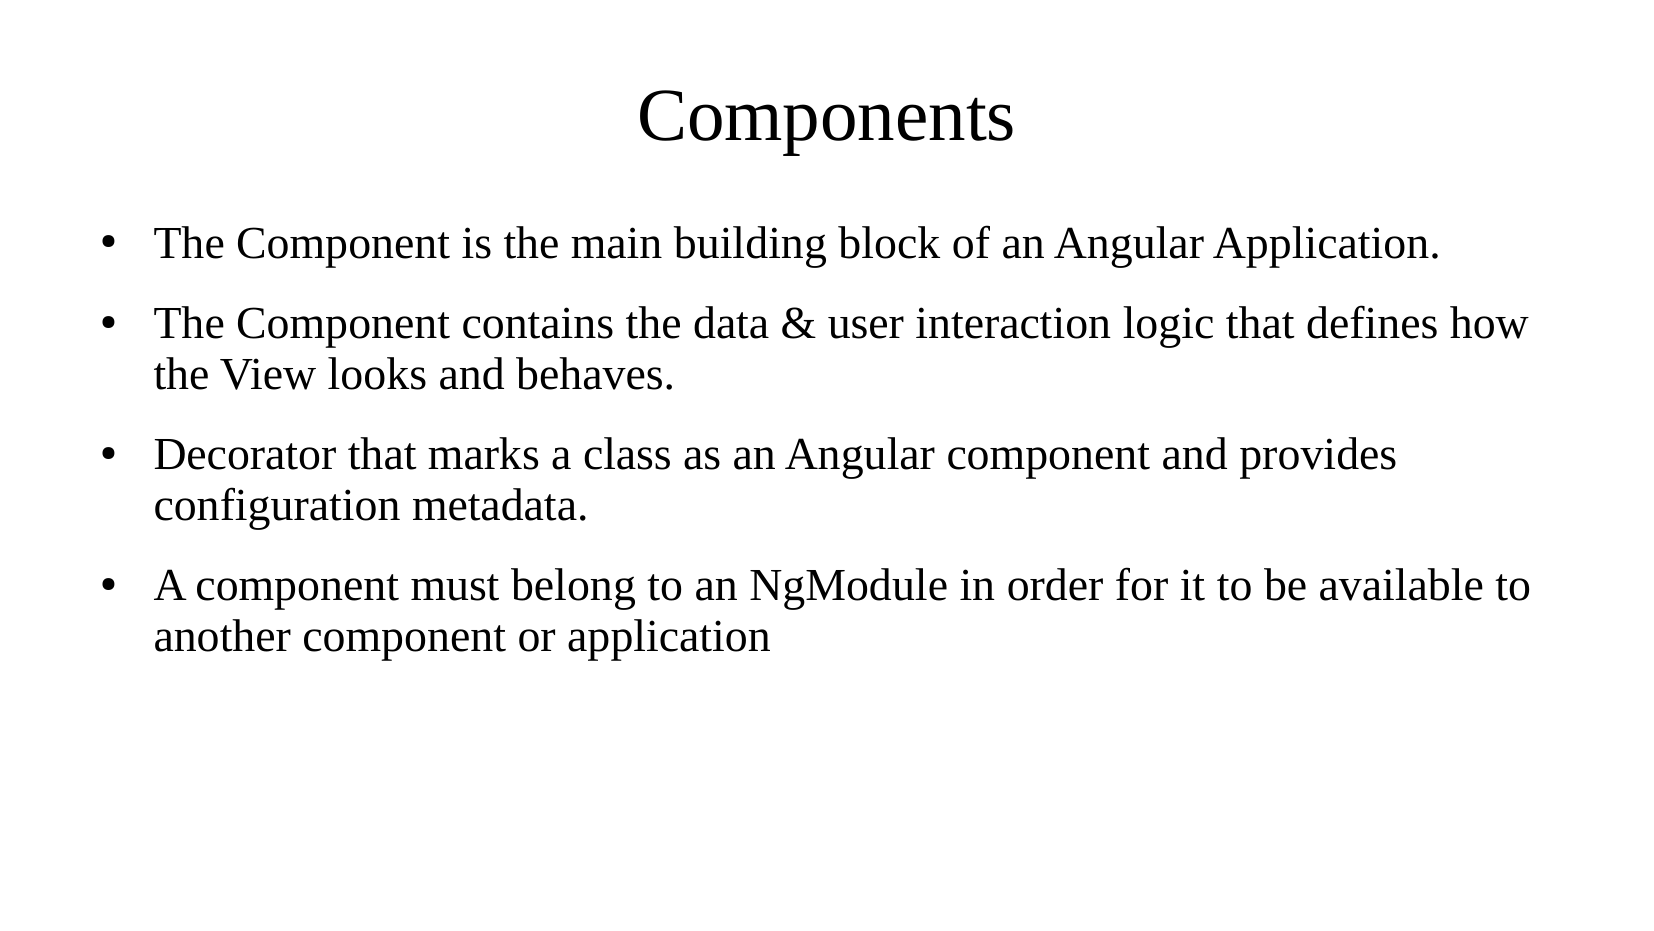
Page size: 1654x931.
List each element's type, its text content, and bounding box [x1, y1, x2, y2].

list The Component is the main building block of an Angular Application. The Component contains the data & user interaction logic that defines how the View looks and behaves. Decorator that marks a class as an Angular component and provides configuration metadata. A component must belong to an NgModule in order for it to be available to another component or application [82, 217, 1571, 857]
title Components [82, 37, 1571, 193]
